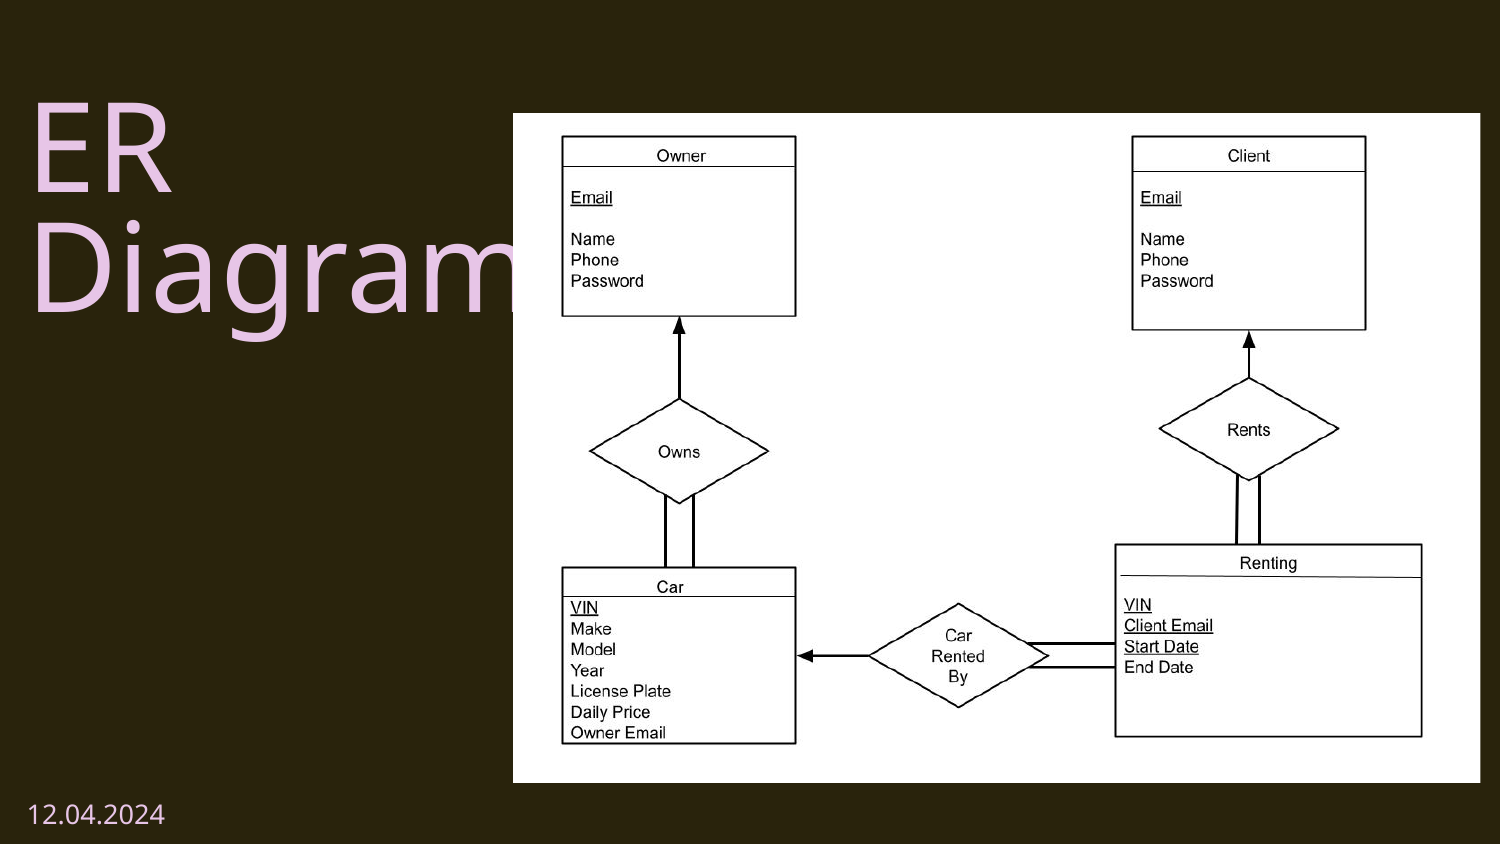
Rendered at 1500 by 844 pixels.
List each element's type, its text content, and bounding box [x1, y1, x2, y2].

title ER Diagram [11, 0, 866, 390]
picture [513, 113, 1481, 783]
list 12.04.2024 [11, 782, 264, 833]
